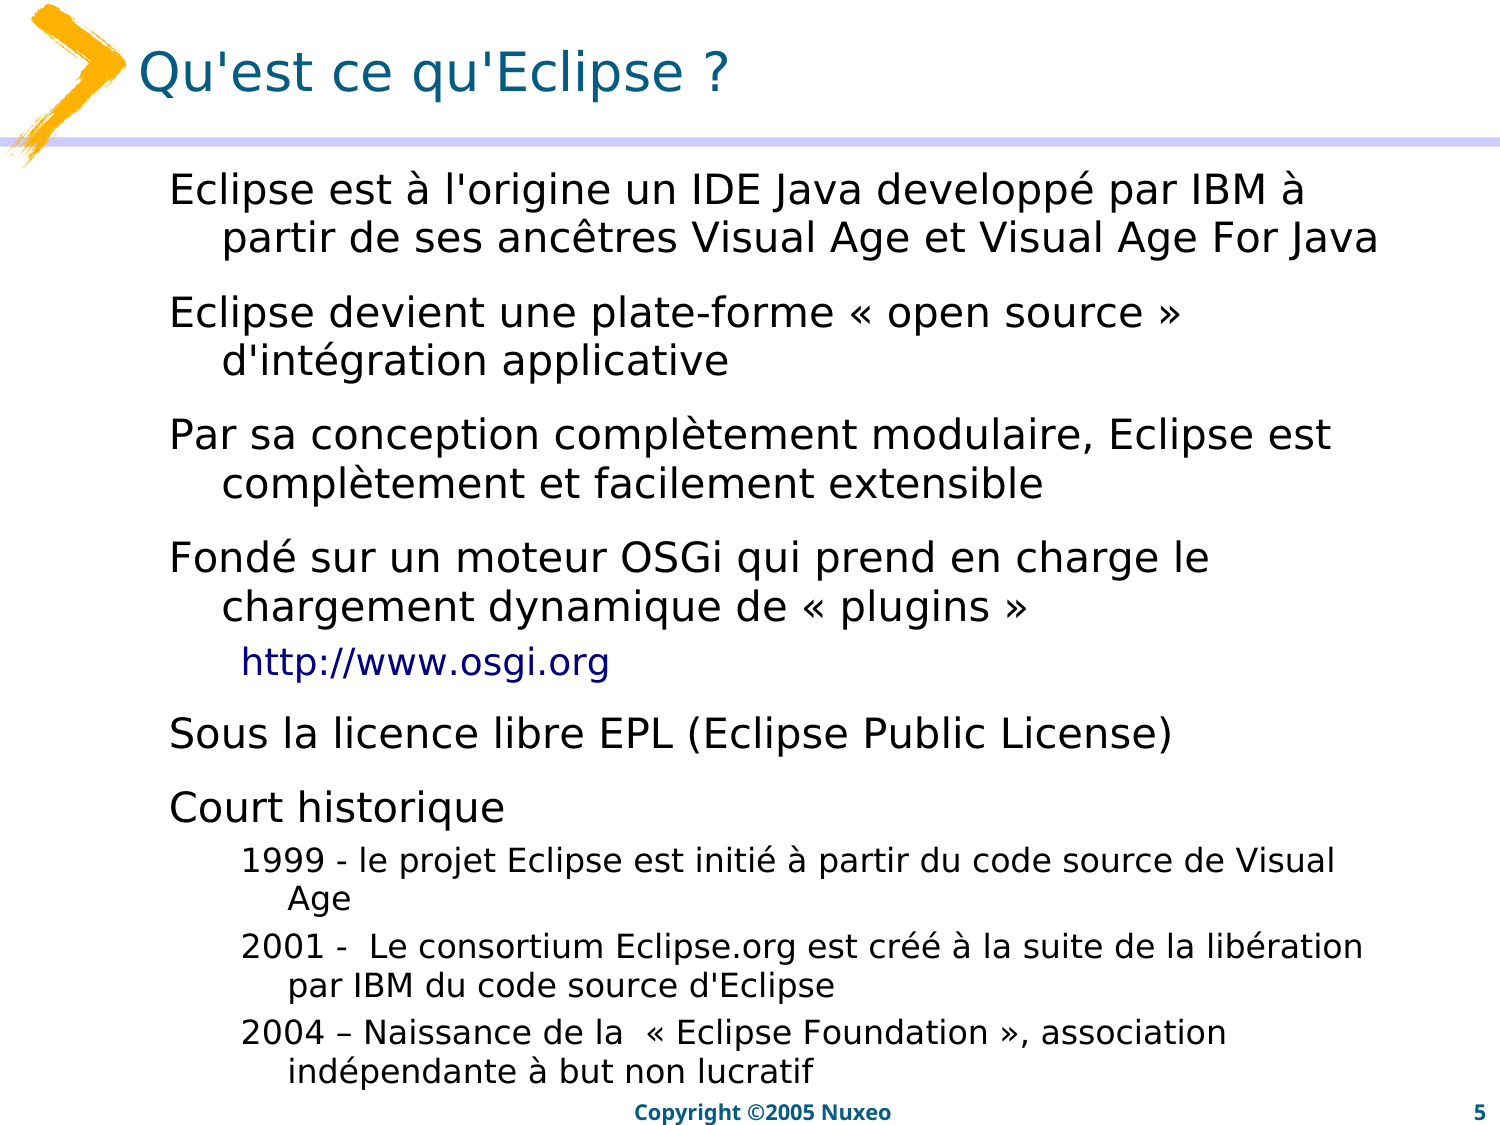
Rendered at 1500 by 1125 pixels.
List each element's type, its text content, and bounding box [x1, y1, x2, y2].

list Eclipse est à l'origine un IDE Java developpé par IBM à partir de ses ancêtres Visual Age et Visual Age For Java Eclipse devient une plate-forme « open source » d'intégration applicative Par sa conception complètement modulaire, Eclipse est complètement et facilement extensible Fondé sur un moteur OSGi qui prend en charge le chargement dynamique de « plugins » http://www.osgi.org Sous la licence libre EPL (Eclipse Public License) Court historique 1999 - le projet Eclipse est initié à partir du code source de Visual Age 2001 - Le consortium Eclipse.org est créé à la suite de la libération par IBM du code source d'Eclipse 2004 – Naissance de la « Eclipse Foundation », association indépendante à but non lucratif [165, 165, 1408, 1092]
picture [4, 4, 126, 169]
title Qu'est ce qu'Eclipse ? [139, 12, 1409, 130]
